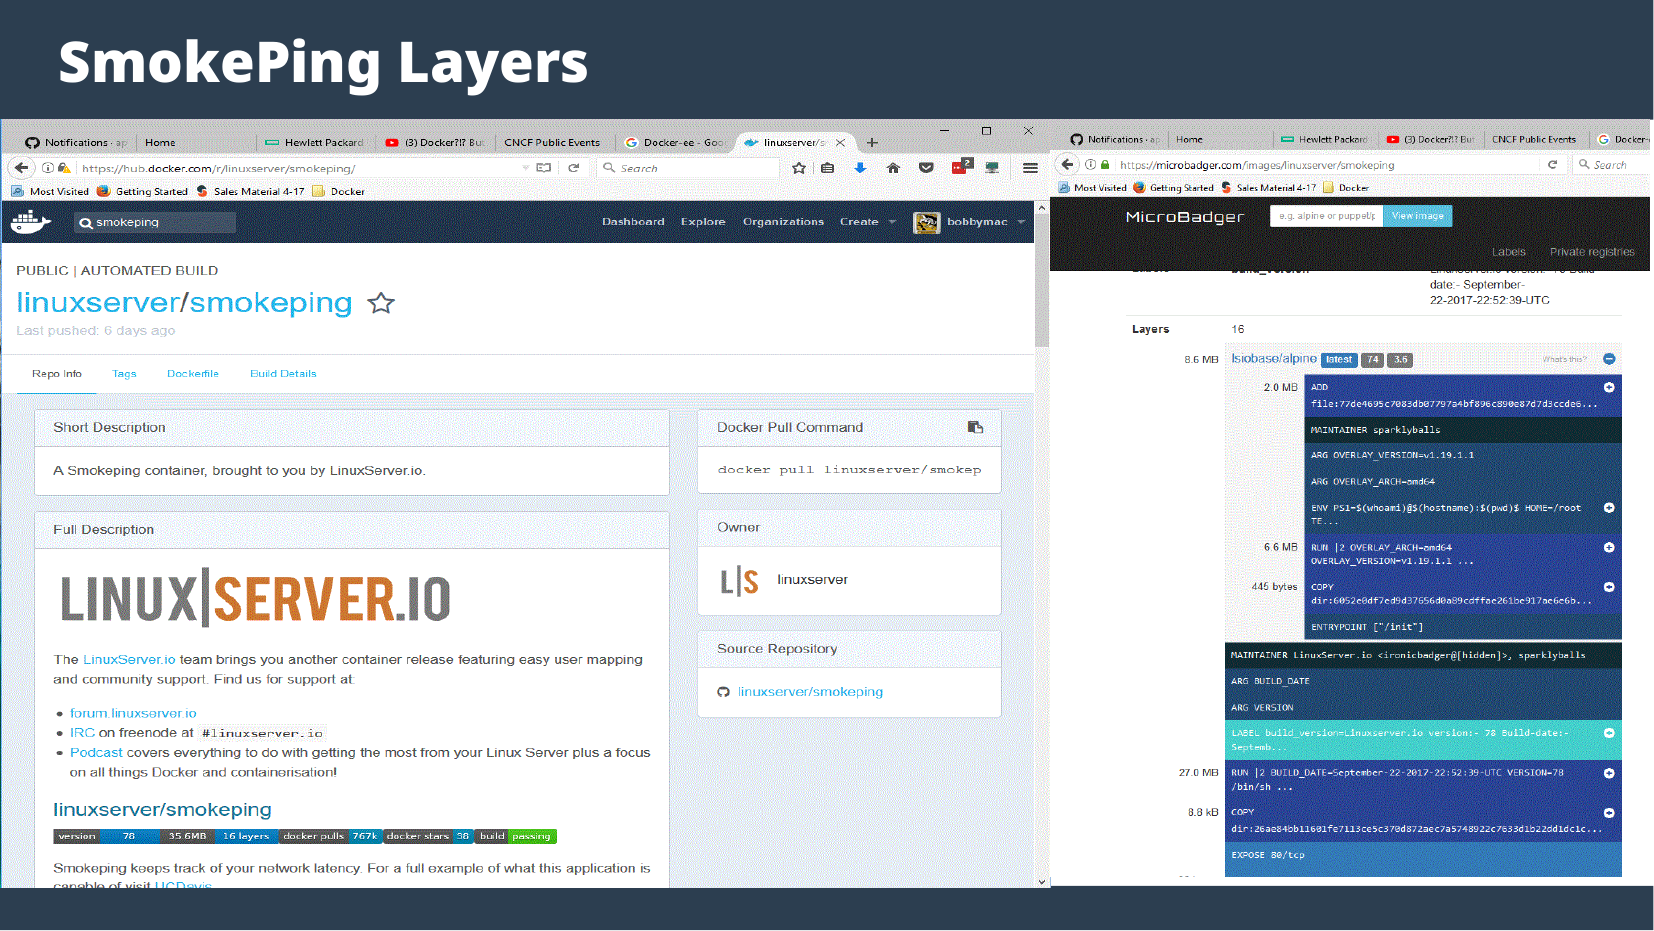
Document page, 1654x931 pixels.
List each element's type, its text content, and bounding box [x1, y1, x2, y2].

picture [0, 119, 1650, 888]
title SmokePing Layers [59, 1, 1595, 119]
